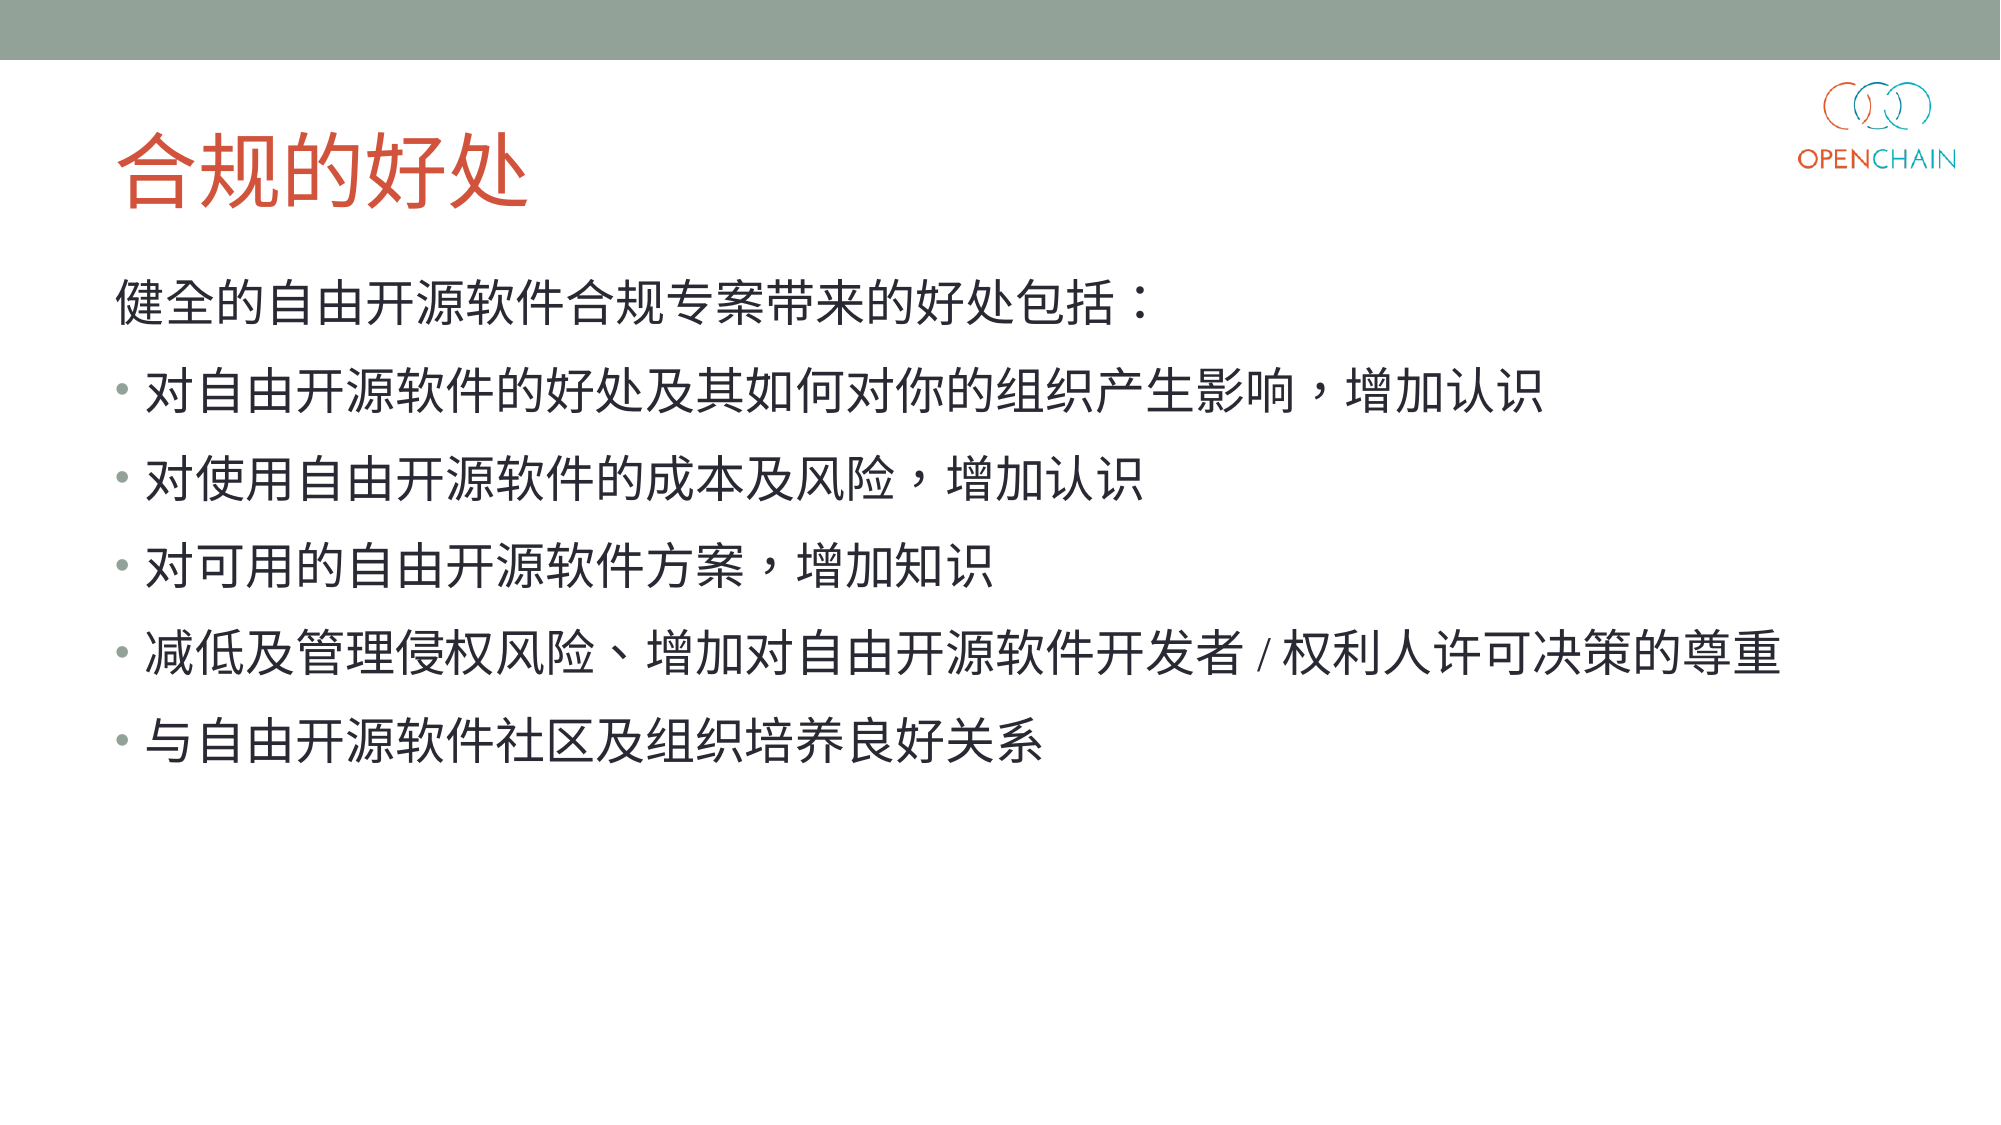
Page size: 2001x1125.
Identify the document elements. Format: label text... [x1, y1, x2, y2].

list 健全的自由开源软件合规专案带来的好处包括： 对自由开源软件的好处及其如何对你的组织产生影响，增加认识 对使用自由开源软件的成本及风险，增加认识 对可用的自由开源软件方案，增加知识 减低及管理侵权风险、增加对自由开源软件开发者/权利人许可决策的尊重 与自由开源软件社区及组织培养良好关系 [99, 263, 1900, 1064]
title 合规的好处 [99, 87, 1900, 250]
picture [1798, 82, 1955, 169]
